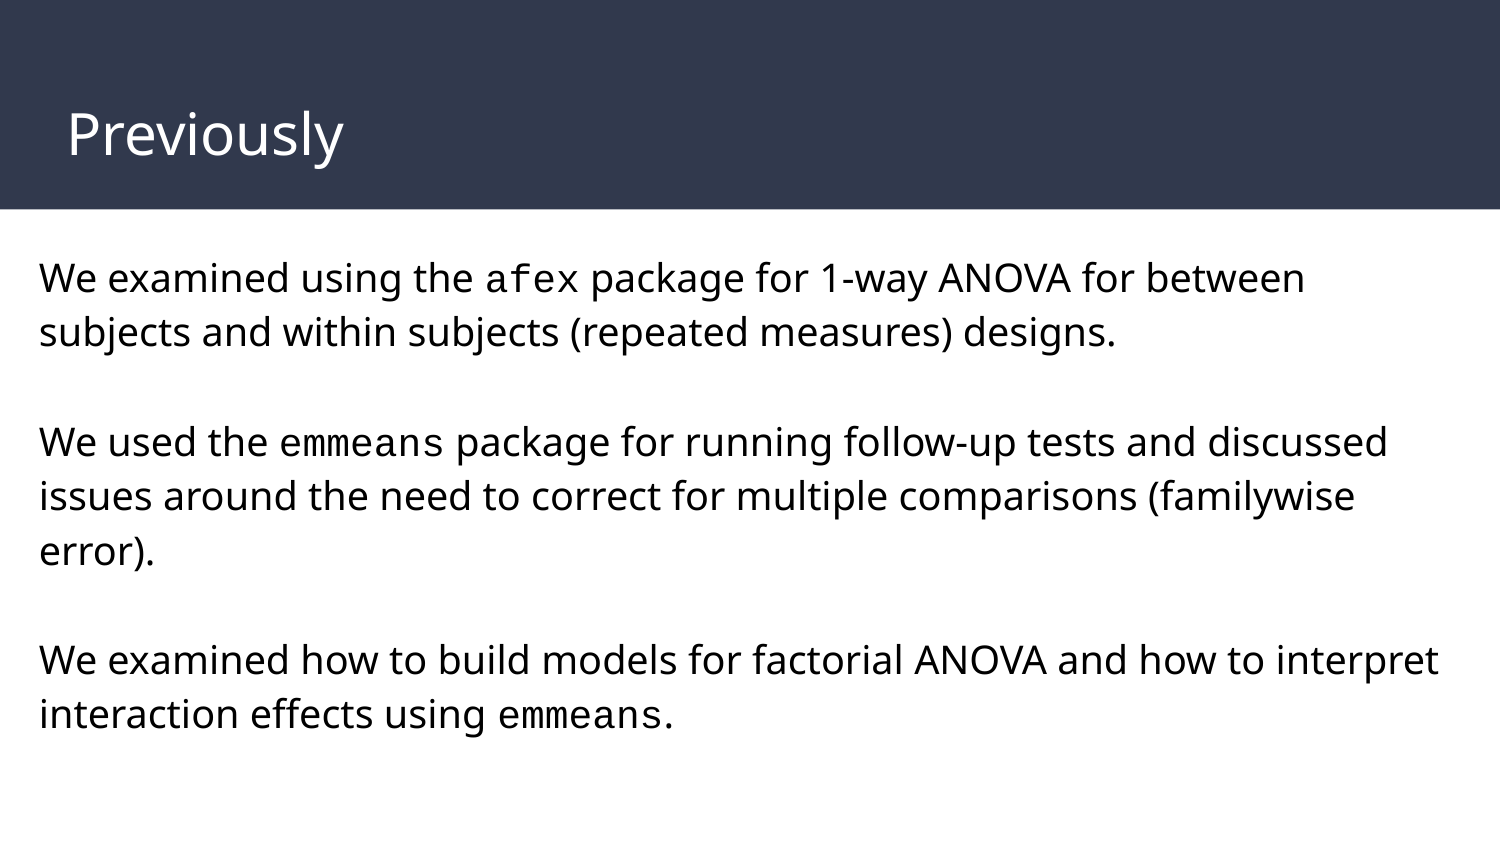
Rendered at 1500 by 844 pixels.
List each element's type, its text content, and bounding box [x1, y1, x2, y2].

title Previously [51, 82, 1449, 185]
text_box We examined using the afex package for 1-way ANOVA for between subjects and within subjects (repeated measures) designs. We used the emmeans package for running follow-up tests and discussed issues around the need to correct for multiple comparisons (familywise error). We examined how to build models for factorial ANOVA and how to interpret interaction effects using emmeans. [24, 230, 1476, 825]
